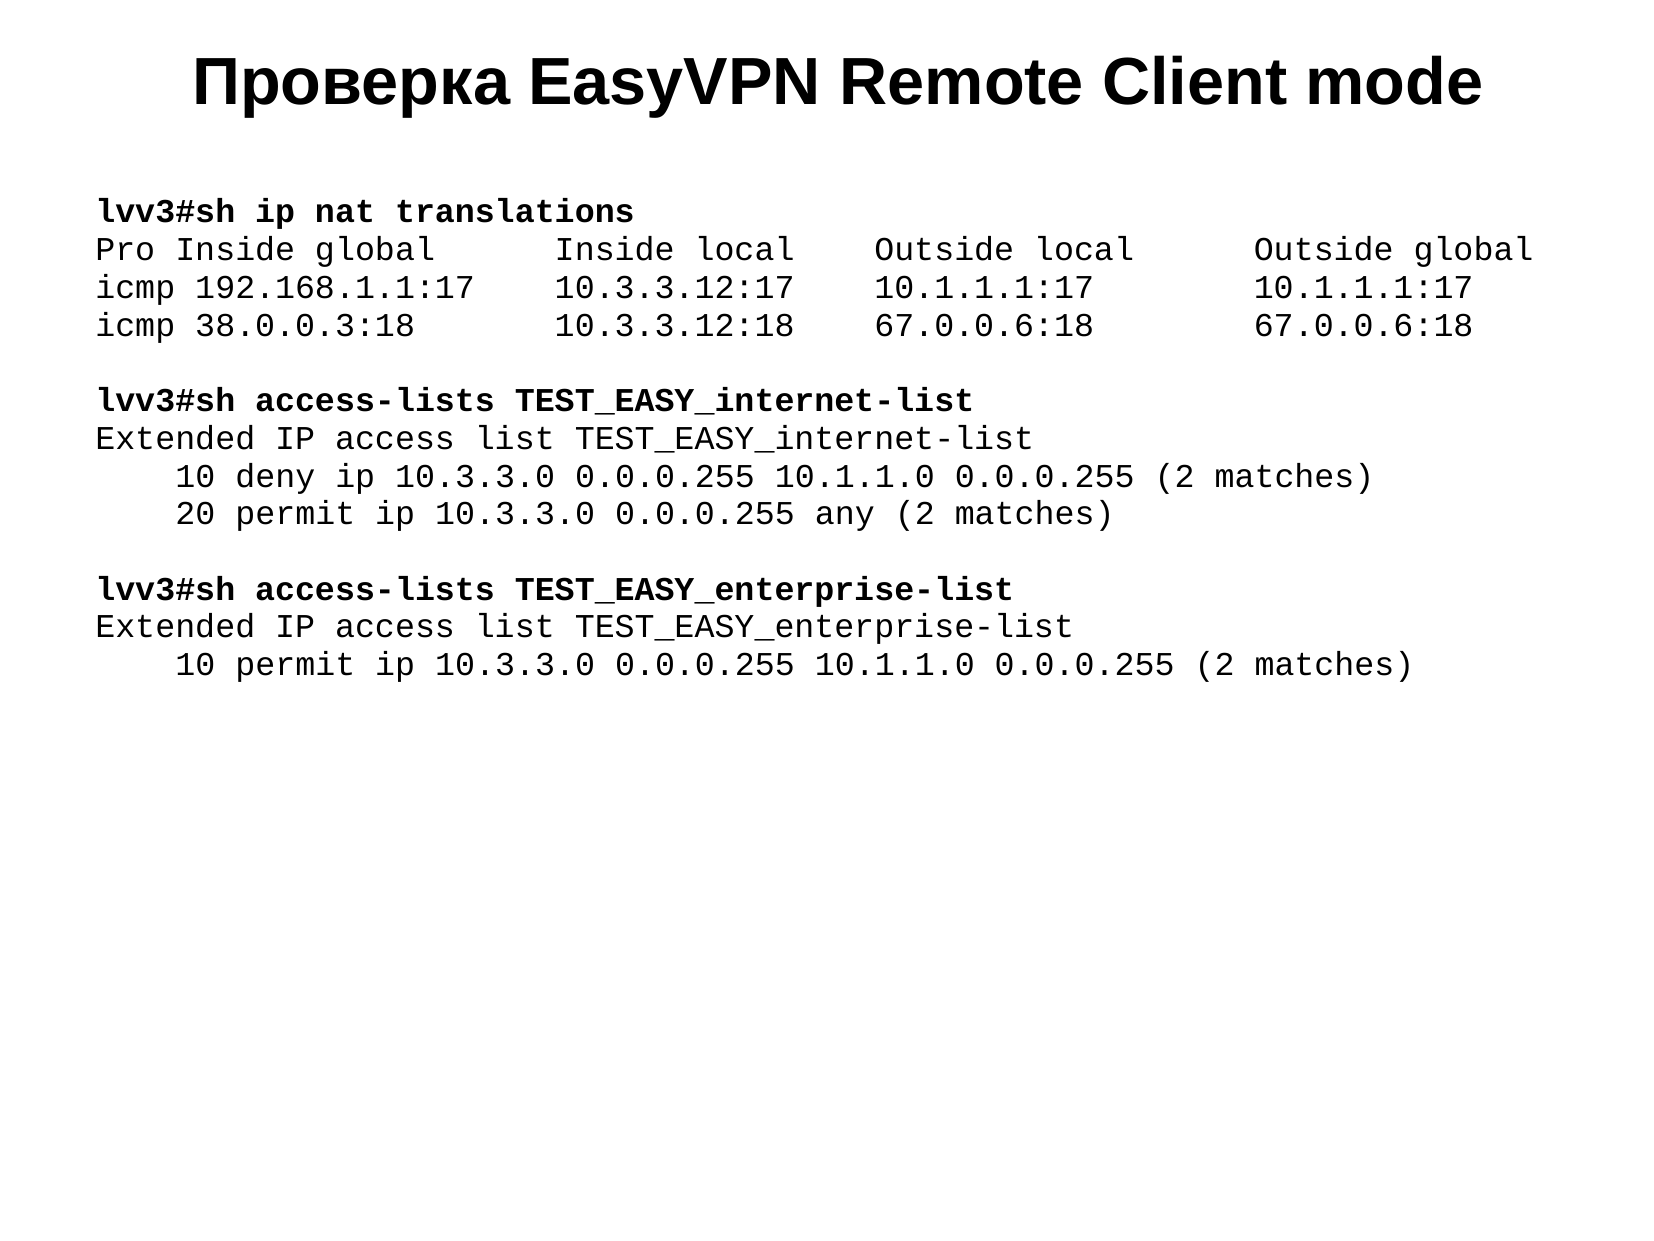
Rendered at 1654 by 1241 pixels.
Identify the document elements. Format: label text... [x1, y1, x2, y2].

list lvv3#sh ip nat translations Pro Inside global Inside local Outside local Outside global icmp 192.168.1.1:17 10.3.3.12:17 10.1.1.1:17 10.1.1.1:17 icmp 38.0.0.3:18 10.3.3.12:18 67.0.0.6:18 67.0.0.6:18 lvv3#sh access-lists TEST_EASY_internet-list Extended IP access list TEST_EASY_internet-list 10 deny ip 10.3.3.0 0.0.0.255 10.1.1.0 0.0.0.255 (2 matches) 20 permit ip 10.3.3.0 0.0.0.255 any (2 matches) lvv3#sh access-lists TEST_EASY_enterprise-list Extended IP access list TEST_EASY_enterprise-list 10 permit ip 10.3.3.0 0.0.0.255 10.1.1.0 0.0.0.255 (2 matches) [95, 195, 1538, 1213]
text_box Проверка EasyVPN Remote Client mode [64, 31, 1613, 125]
